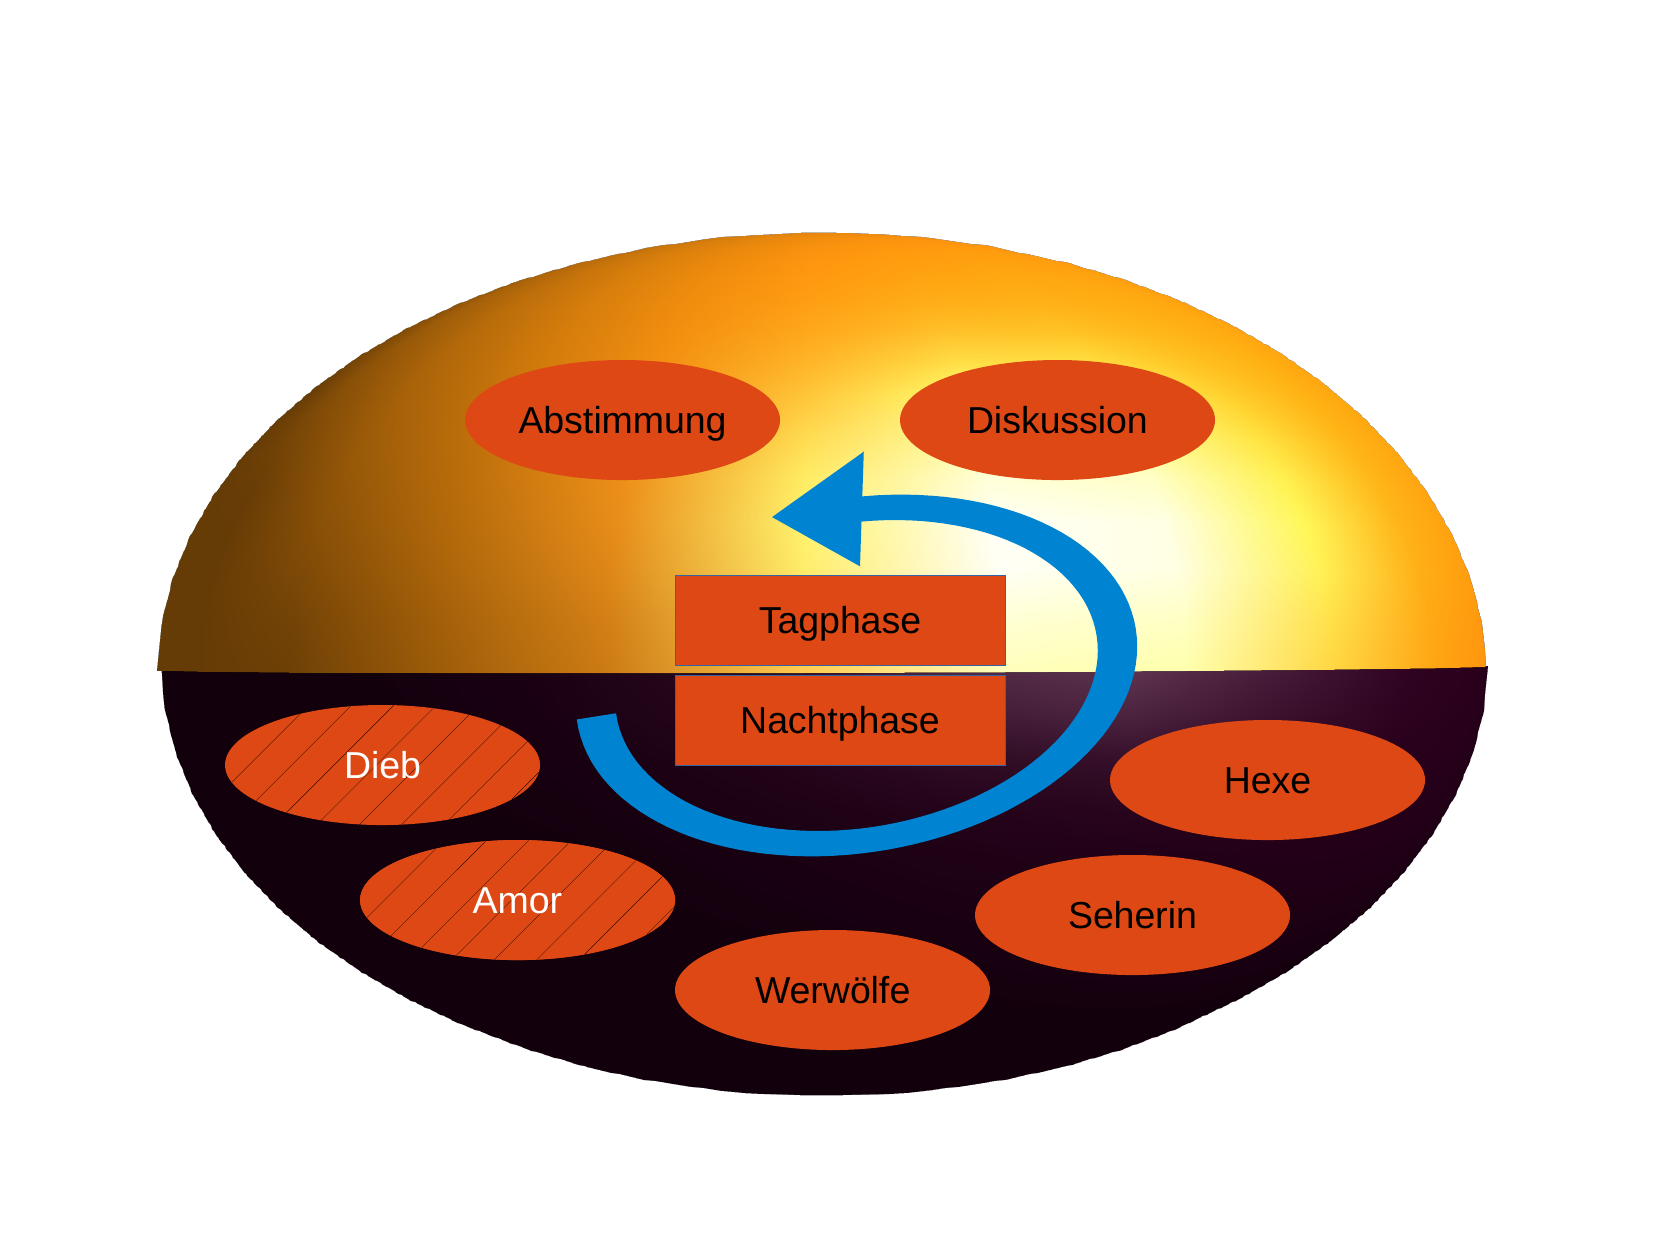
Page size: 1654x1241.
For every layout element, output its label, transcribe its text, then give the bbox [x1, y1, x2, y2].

text_box Diskussion [900, 360, 1216, 481]
text_box Tagphase [675, 575, 1006, 666]
text_box Hexe [1110, 720, 1426, 841]
text_box Seherin [975, 855, 1291, 976]
text_box Abstimmung [465, 360, 781, 481]
text_box Amor [360, 840, 676, 961]
text_box Werwölfe [675, 930, 991, 1051]
text_box Nachtphase [675, 675, 1006, 766]
text_box Dieb [225, 705, 541, 826]
text_box [576, 451, 1138, 857]
